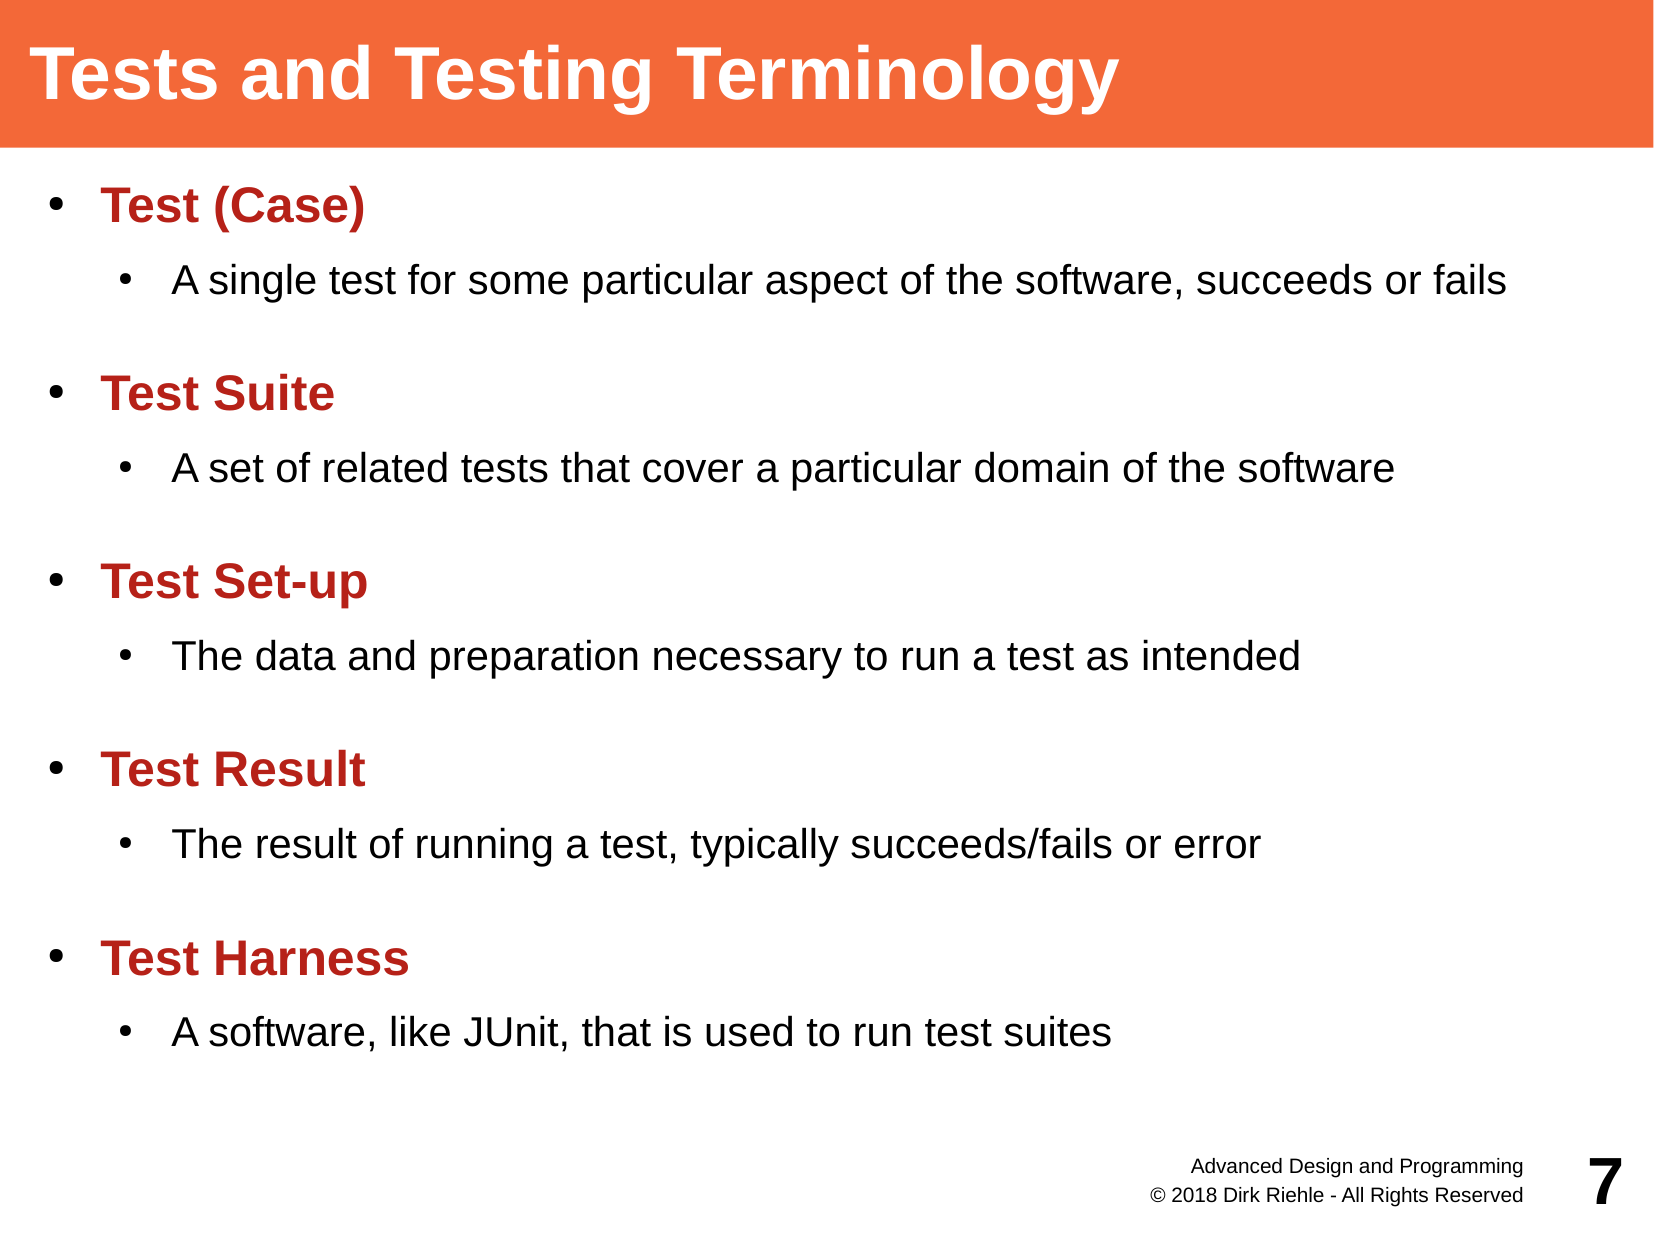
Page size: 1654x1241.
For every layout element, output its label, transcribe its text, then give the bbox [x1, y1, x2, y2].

list Test (Case) A single test for some particular aspect of the software, succeeds or fails Test Suite A set of related tests that cover a particular domain of the software Test Set-up The data and preparation necessary to run a test as intended Test Result The result of running a test, typically succeeds/fails or error Test Harness A software, like JUnit, that is used to run test suites [29, 177, 1625, 1063]
title Tests and Testing Terminology [0, 0, 1654, 148]
